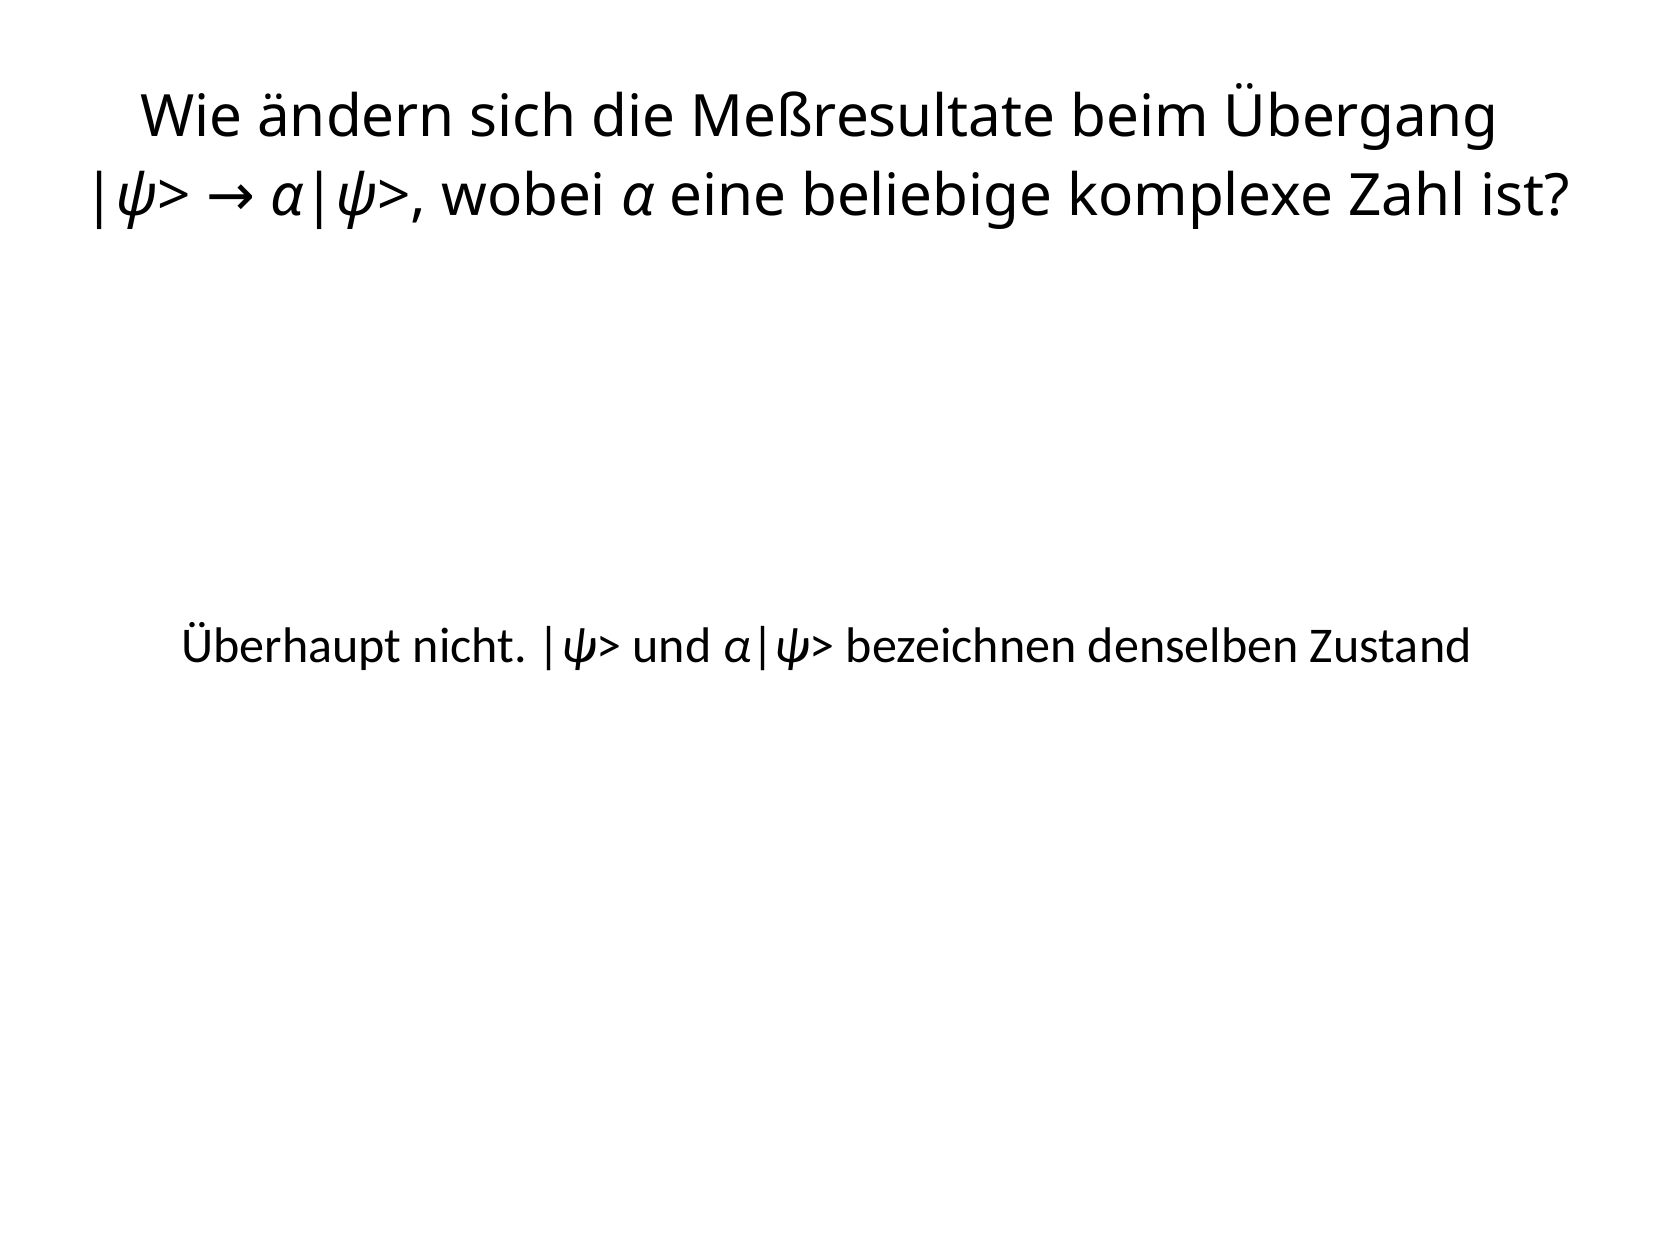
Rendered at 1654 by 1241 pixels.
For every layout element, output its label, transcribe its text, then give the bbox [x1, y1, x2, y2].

title Wie ändern sich die Meßresultate beim Übergang |ψ> → α|ψ>, wobei α eine beliebige komplexe Zahl ist? [82, 49, 1571, 257]
subtitle Überhaupt nicht. |ψ> und α|ψ> bezeichnen denselben Zustand [82, 290, 1571, 1010]
